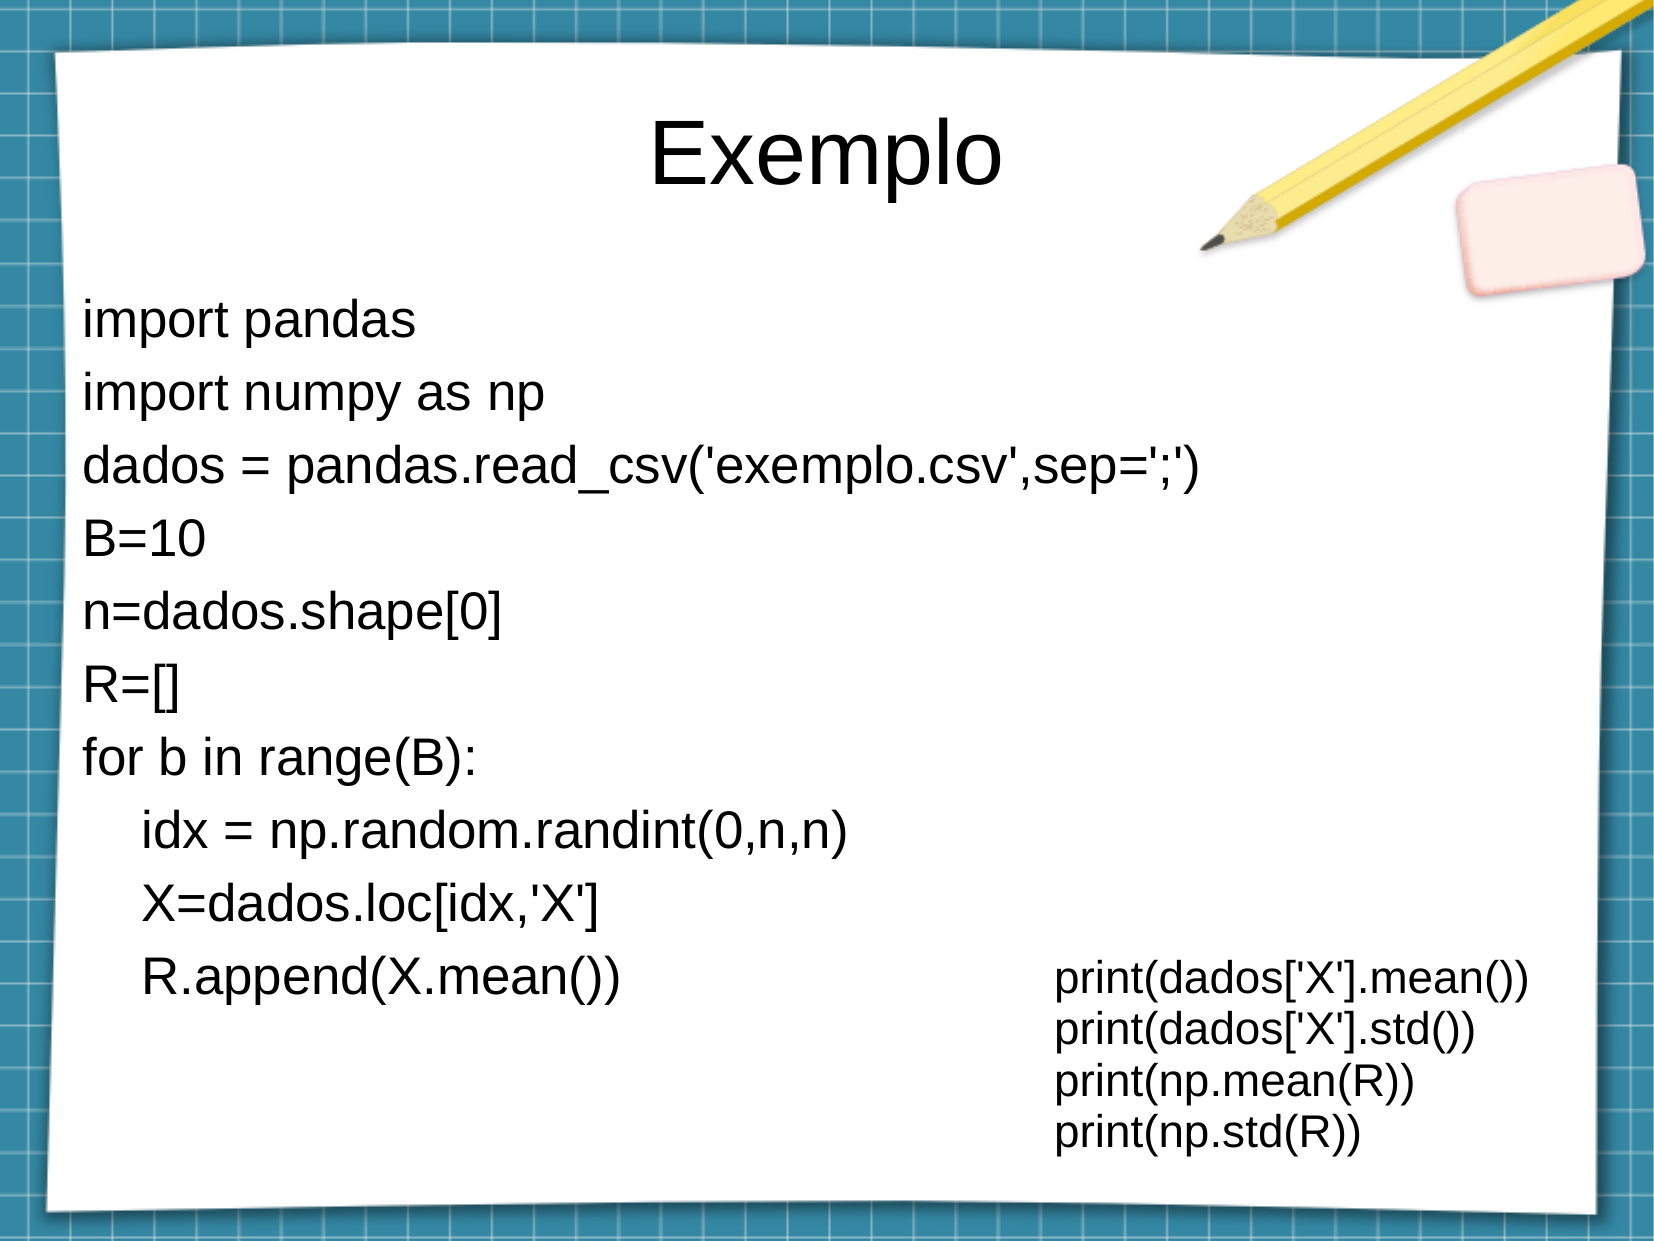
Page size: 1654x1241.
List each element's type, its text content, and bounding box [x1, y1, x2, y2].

picture [0, 0, 1654, 1241]
list import pandas import numpy as np dados = pandas.read_csv('exemplo.csv',sep=';') B=10 n=dados.shape[0] R=[] for b in range(B): idx = np.random.randint(0,n,n) X=dados.loc[idx,'X'] R.append(X.mean()) [82, 290, 1571, 1010]
title Exemplo [82, 49, 1571, 257]
text_box print(dados['X'].mean()) print(dados['X'].std()) print(np.mean(R)) print(np.std(R)) [1039, 944, 1642, 1241]
